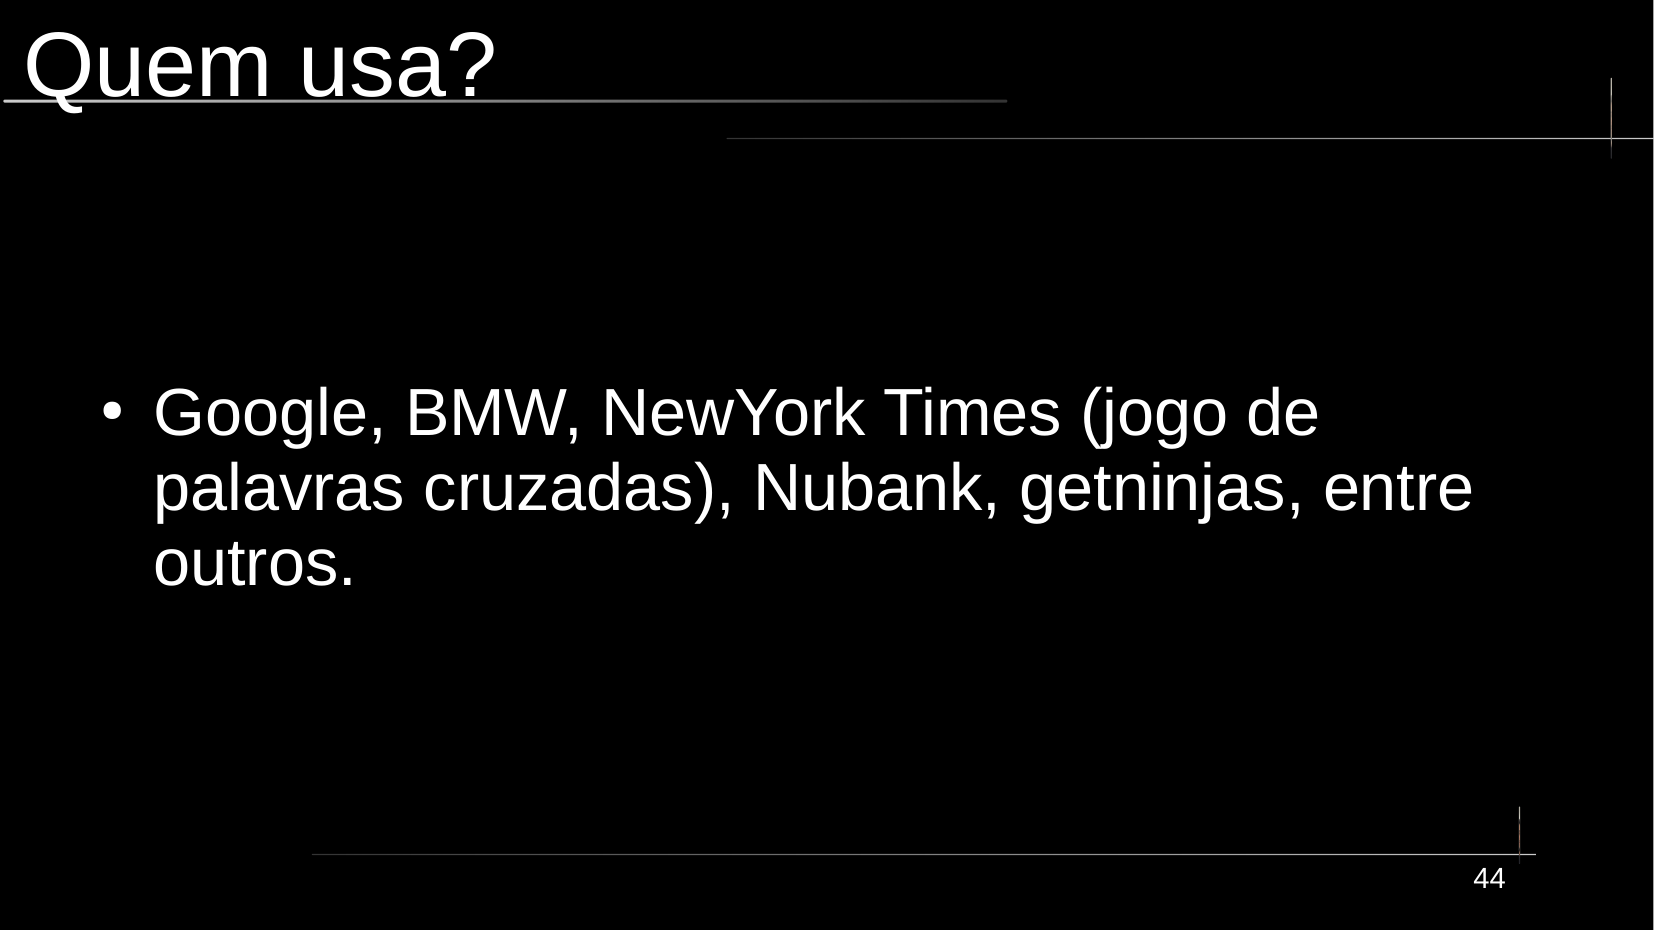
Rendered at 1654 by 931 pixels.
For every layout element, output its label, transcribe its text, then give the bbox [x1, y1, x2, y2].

title Quem usa? [23, 11, 1589, 119]
subtitle Google, BMW, NewYork Times (jogo de palavras cruzadas), Nubank, getninjas, entre outros. [82, 217, 1571, 757]
